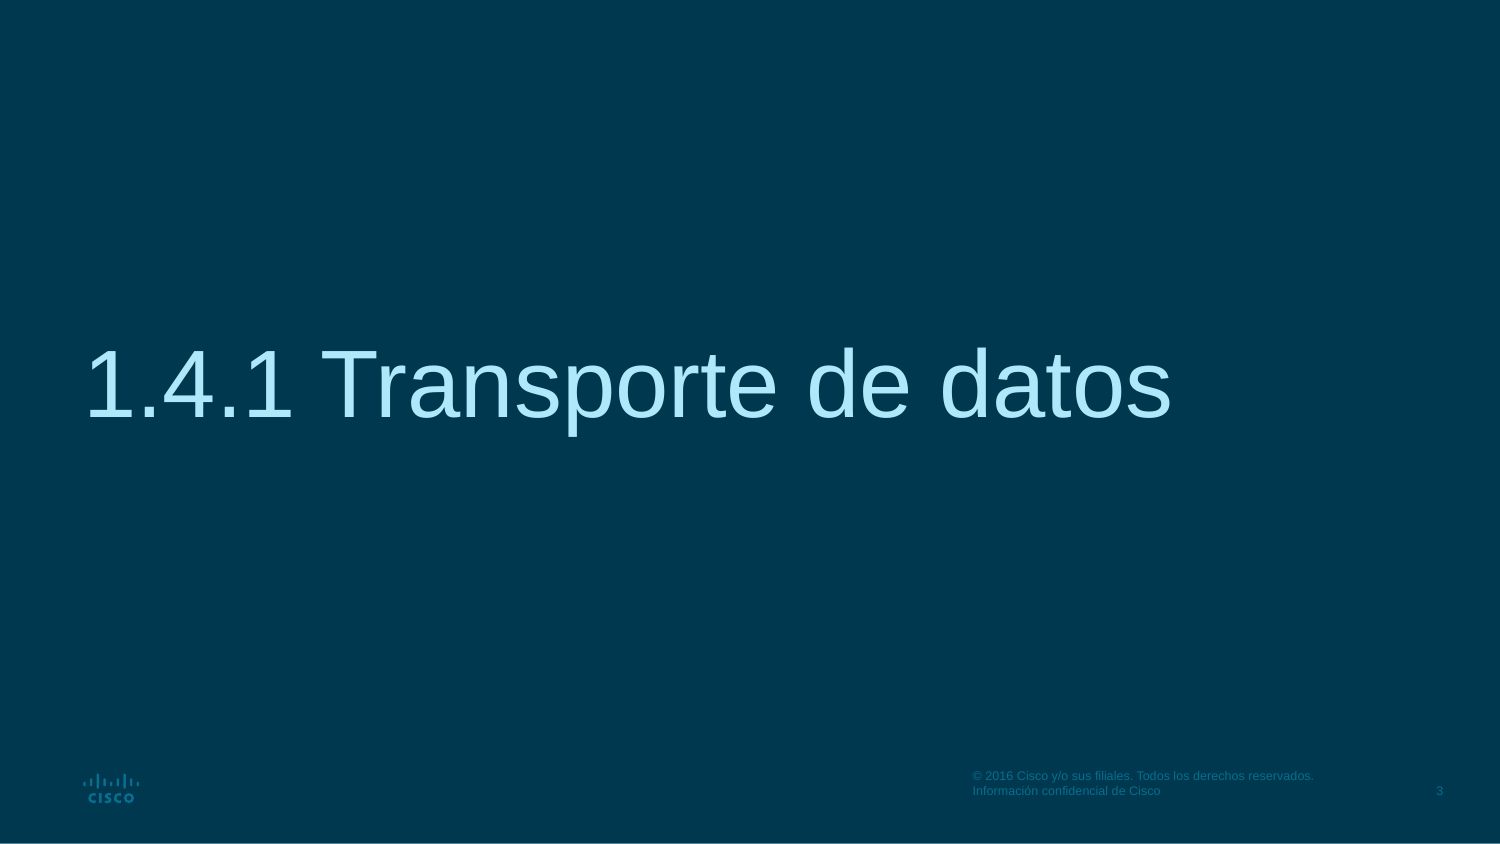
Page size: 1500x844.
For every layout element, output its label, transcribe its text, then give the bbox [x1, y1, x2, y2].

title 1.4.1 Transporte de datos [68, 293, 1315, 446]
